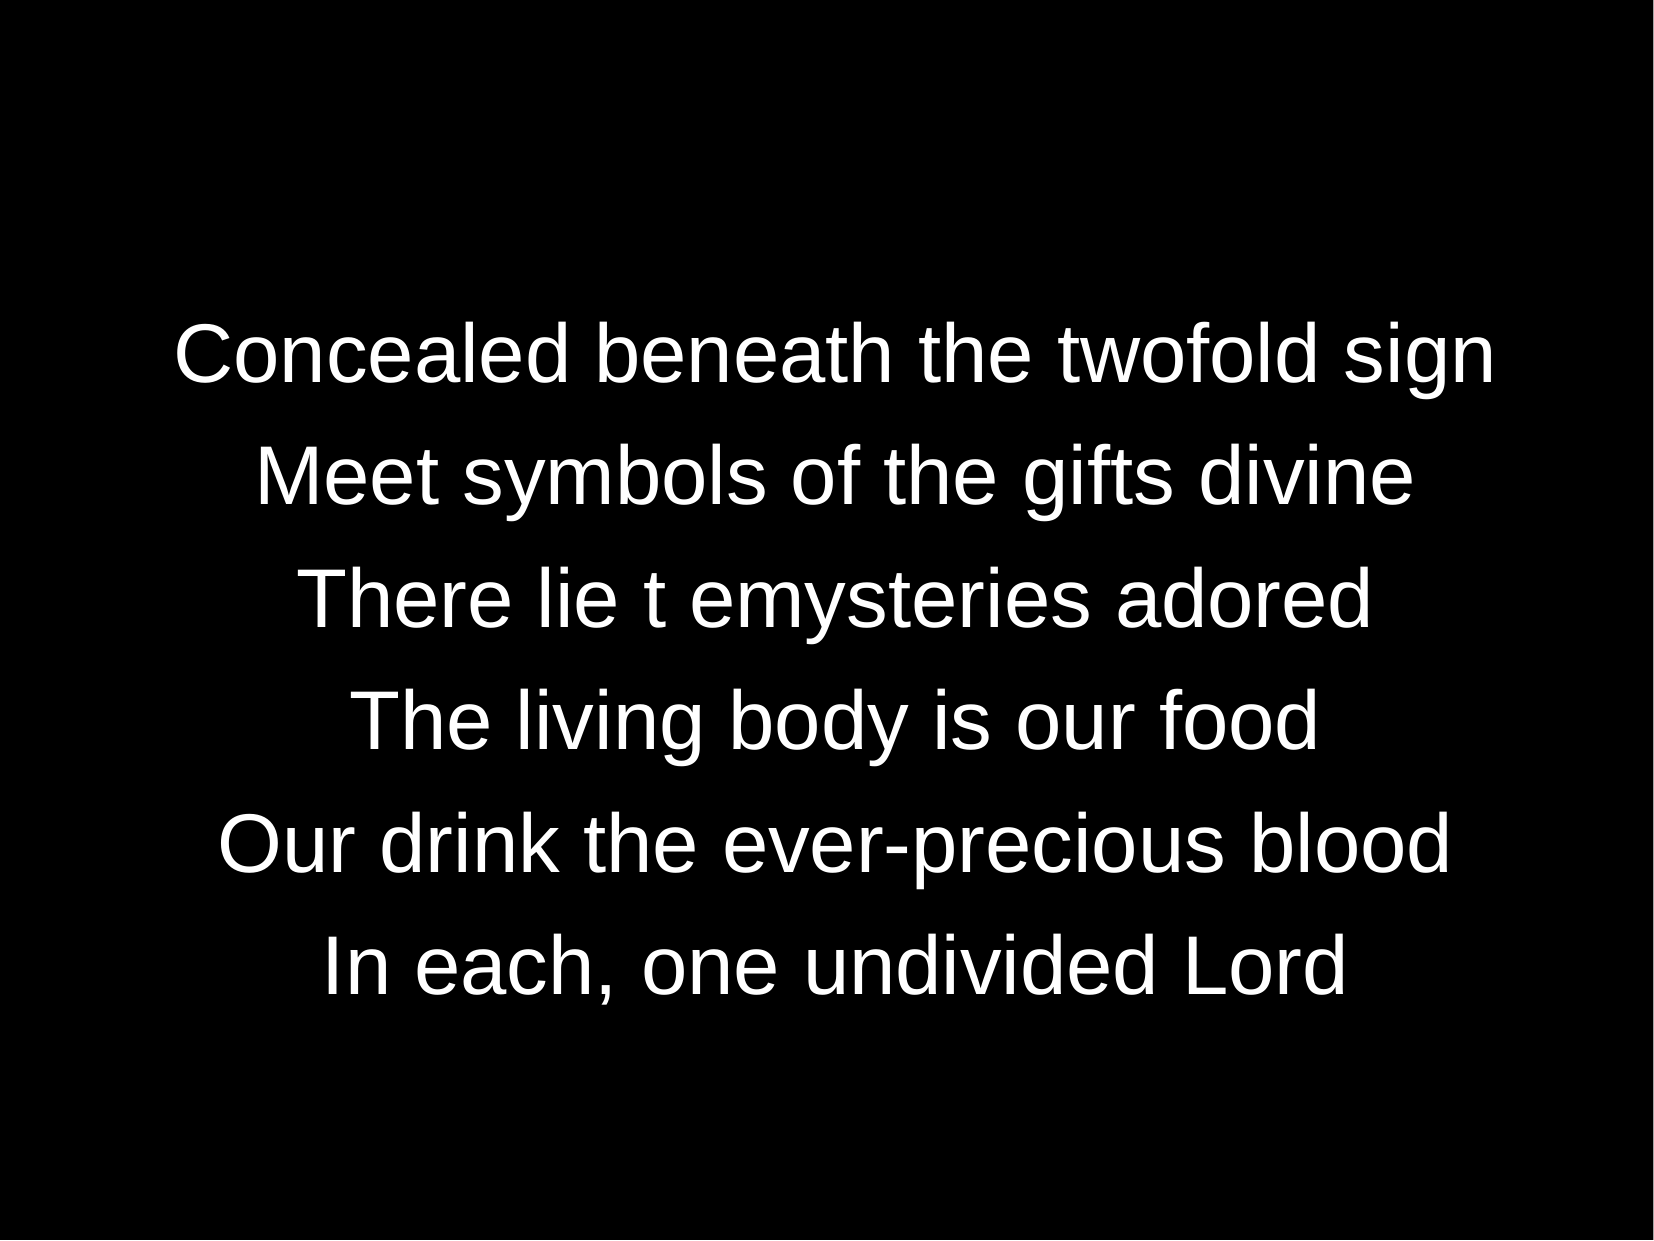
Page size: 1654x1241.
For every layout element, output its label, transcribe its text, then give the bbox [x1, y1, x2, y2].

list Concealed beneath the twofold sign Meet symbols of the gifts divine There lie t emysteries adored The living body is our food Our drink the ever-precious blood In each, one undivided Lord [0, 307, 1654, 1027]
